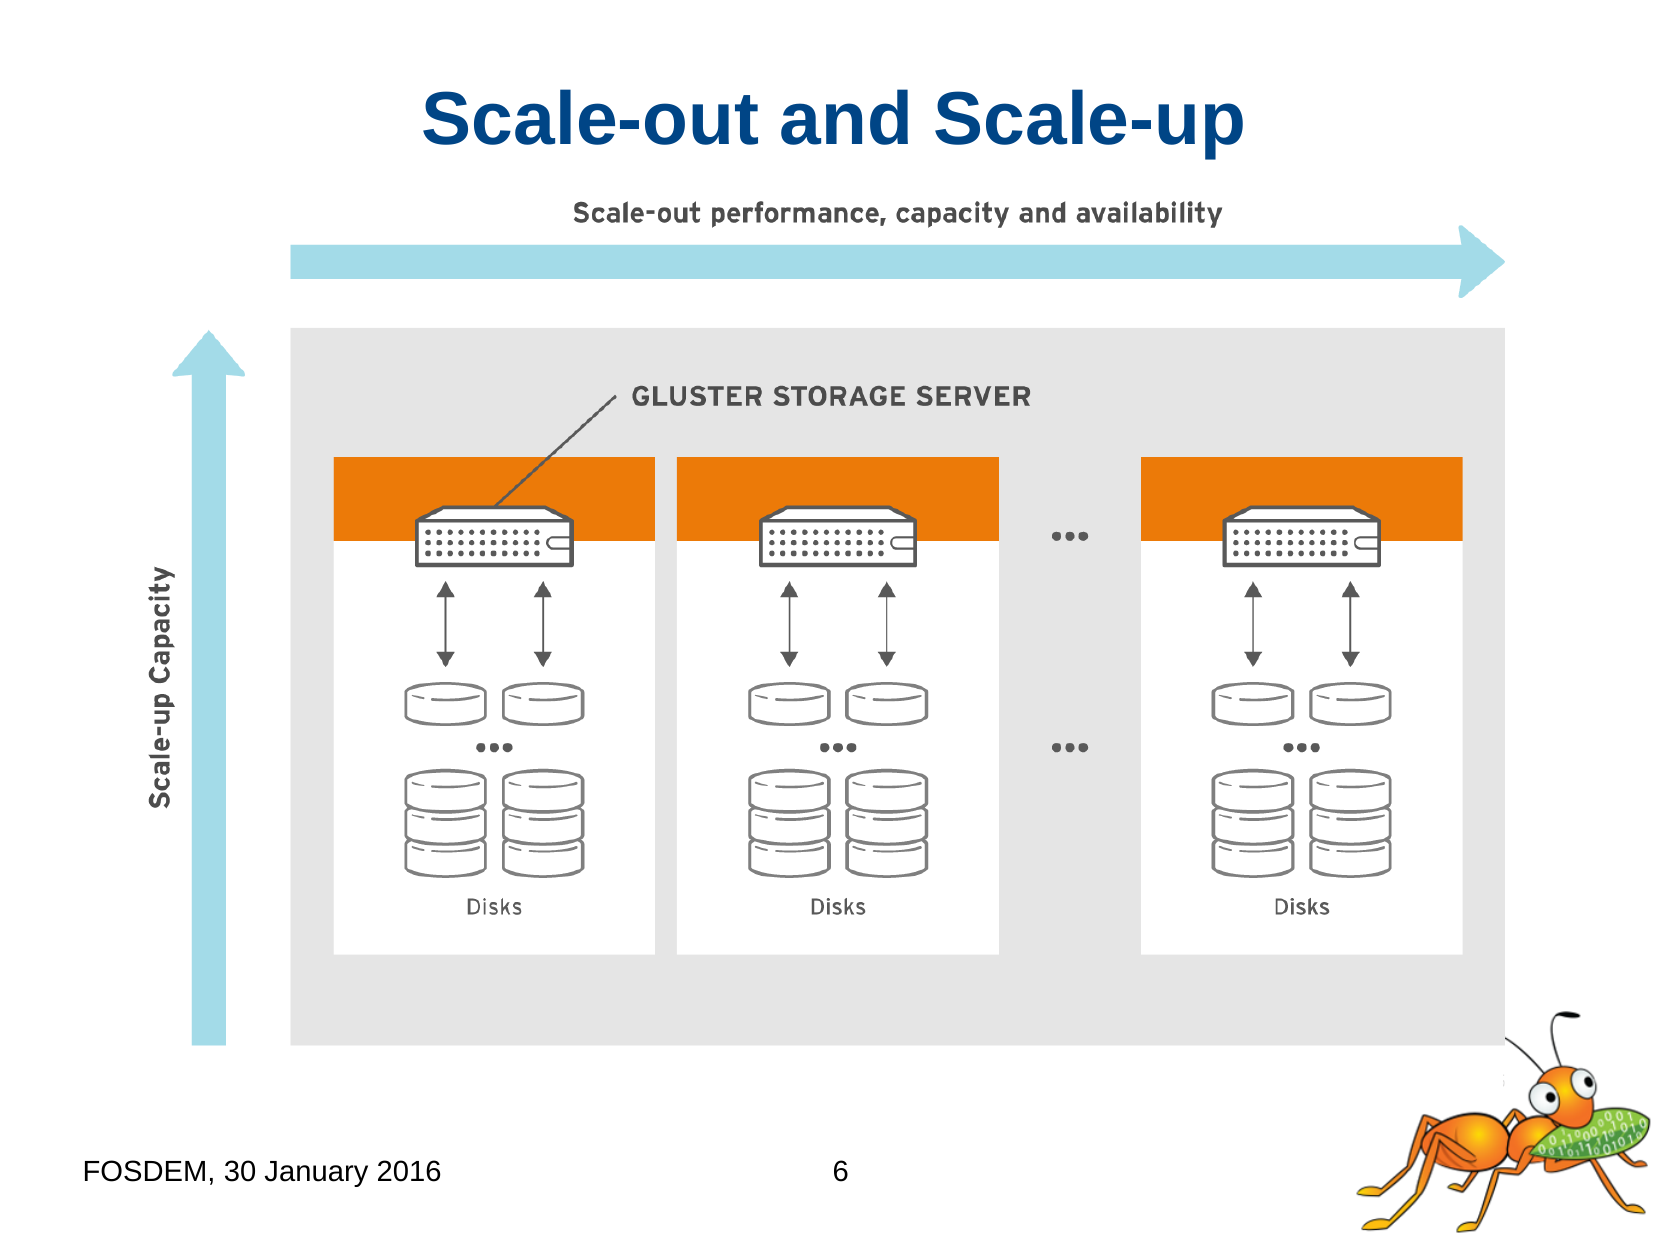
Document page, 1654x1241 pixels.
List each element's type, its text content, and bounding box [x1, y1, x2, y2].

picture [148, 201, 1654, 1235]
title Scale-out and Scale-up [90, 15, 1579, 223]
